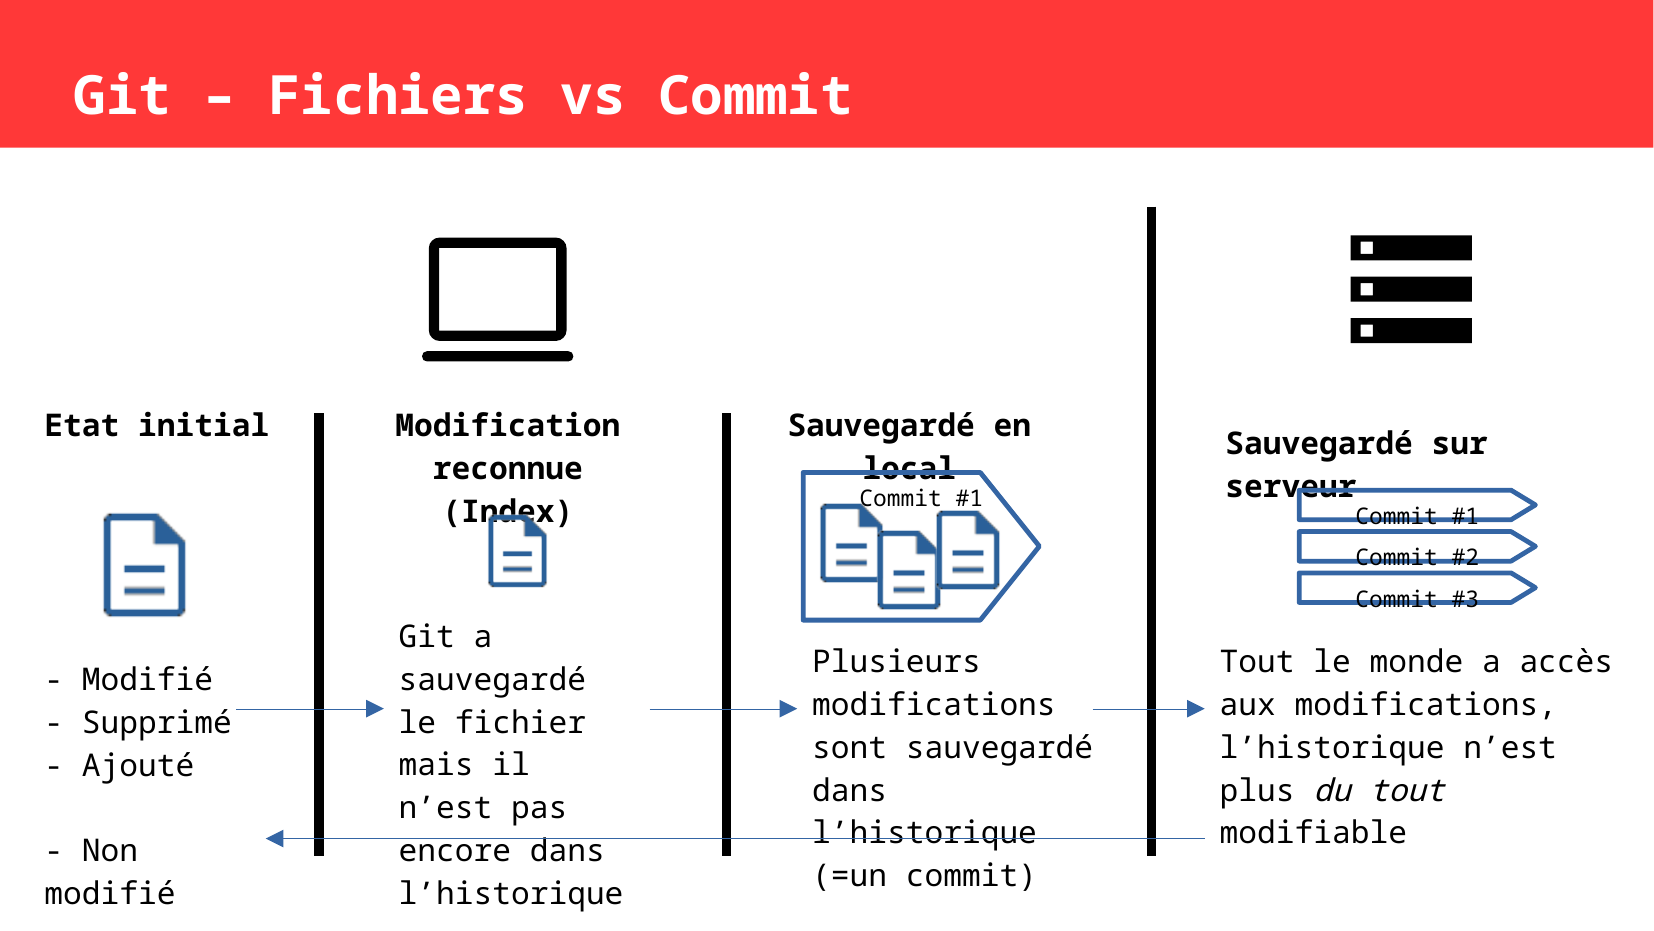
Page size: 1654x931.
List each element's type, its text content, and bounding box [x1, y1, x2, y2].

text_box Plusieurs modifications sont sauvegardé dans l’historique (=un commit) [797, 839, 1123, 866]
text_box Sauvegardé sur serveur [1210, 413, 1625, 473]
text_box - Modifié - Supprimé - Ajouté - Non modifié [29, 649, 296, 821]
text_box Commit #1 [803, 472, 1040, 621]
text_box Sauvegardé en local [755, 395, 1063, 505]
text_box Modification reconnue (Index) [354, 395, 662, 505]
text_box Commit #2 [1299, 531, 1536, 562]
picture [472, 506, 562, 595]
text_box Etat initial [29, 395, 296, 455]
text_box Git a sauvegardé le fichier mais il n’est pas encore dans l’historique [383, 606, 650, 810]
picture [1004, 501, 1016, 515]
picture [1328, 206, 1494, 372]
text_box Commit #3 [1299, 572, 1536, 603]
text_box Plusieurs modifications sont sauvegardé dans l’historique (=un commit) [797, 631, 1123, 838]
text_box [0, 0, 1654, 148]
picture [81, 501, 207, 628]
text_box Git – Fichiers vs Commit [59, 49, 1506, 119]
text_box Tout le monde a accès aux modifications, l’historique n’est plus du tout modifiable [1204, 631, 1648, 866]
picture [413, 215, 582, 384]
text_box Commit #1 [1299, 490, 1536, 520]
picture [999, 577, 1016, 598]
